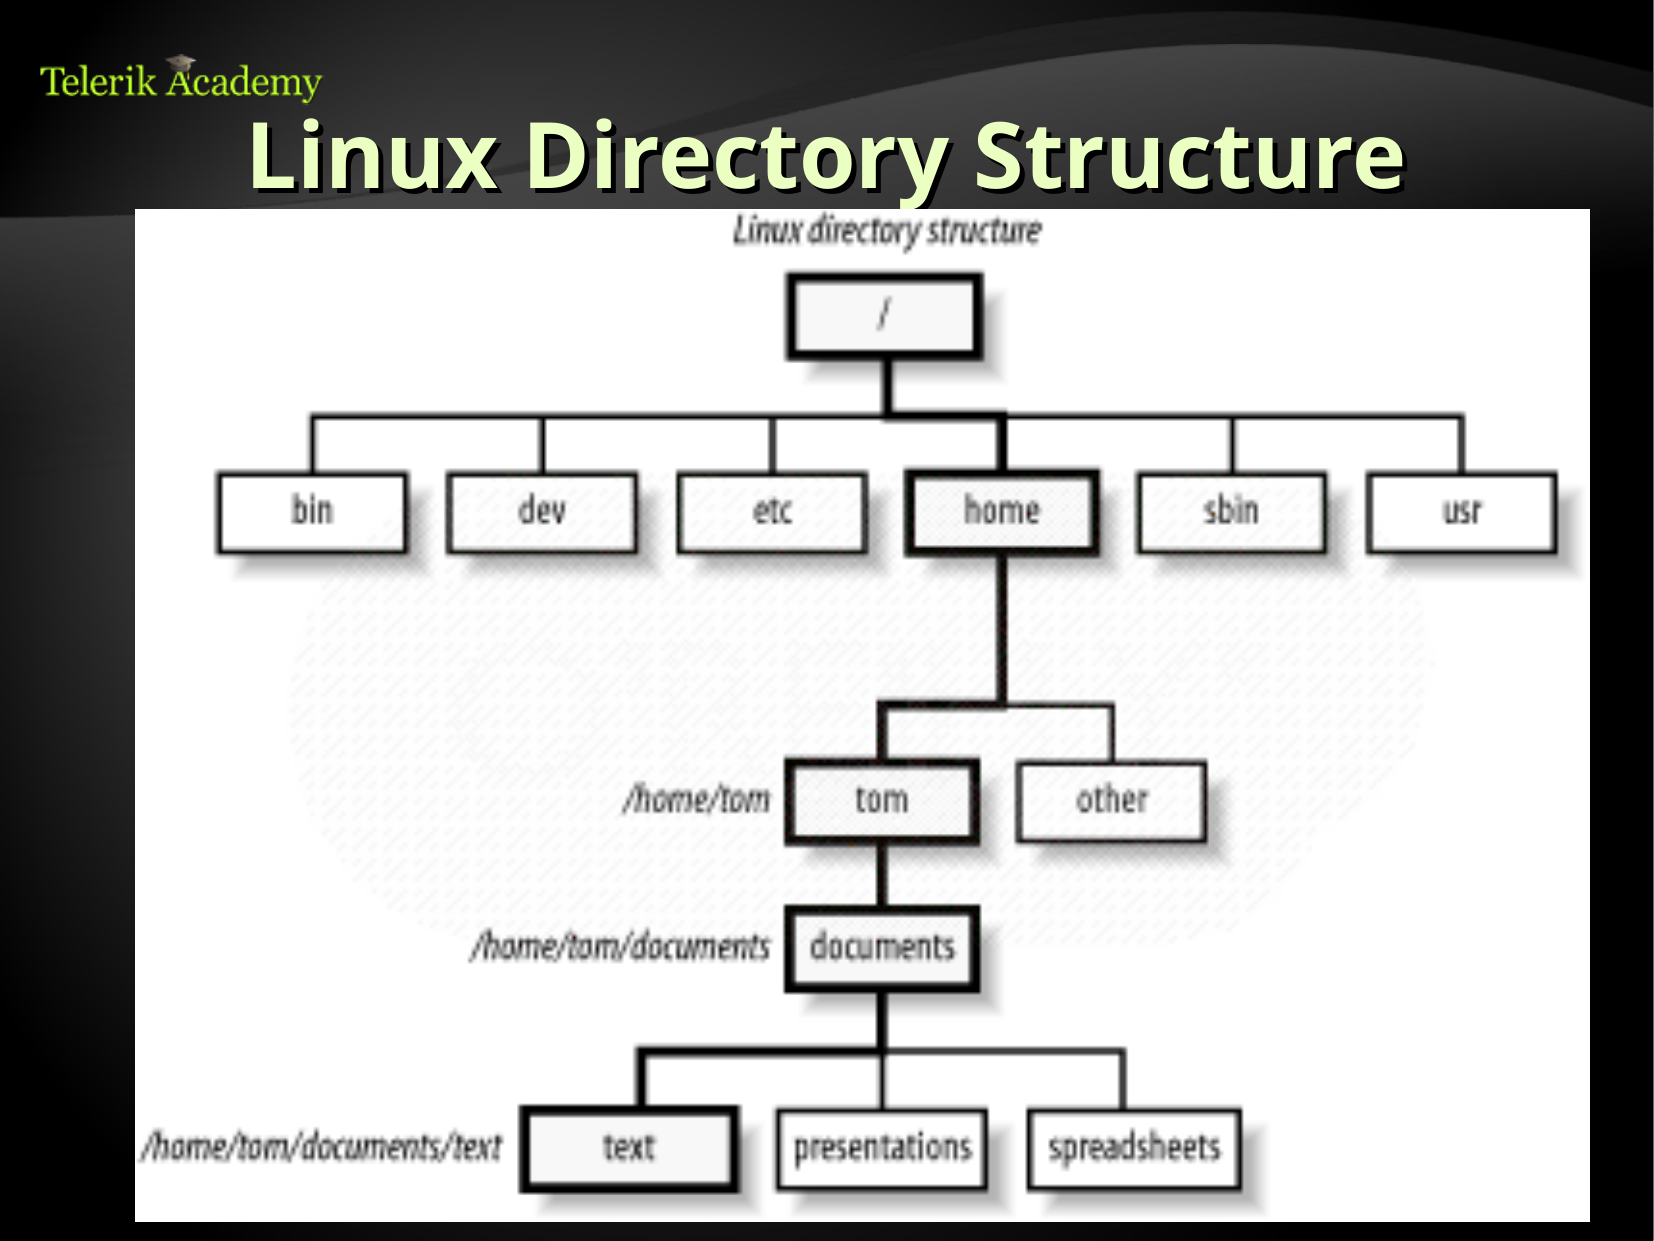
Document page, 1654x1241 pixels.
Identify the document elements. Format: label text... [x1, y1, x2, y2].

picture [0, 0, 1654, 1241]
title Linux Directory Structure [82, 49, 1571, 257]
